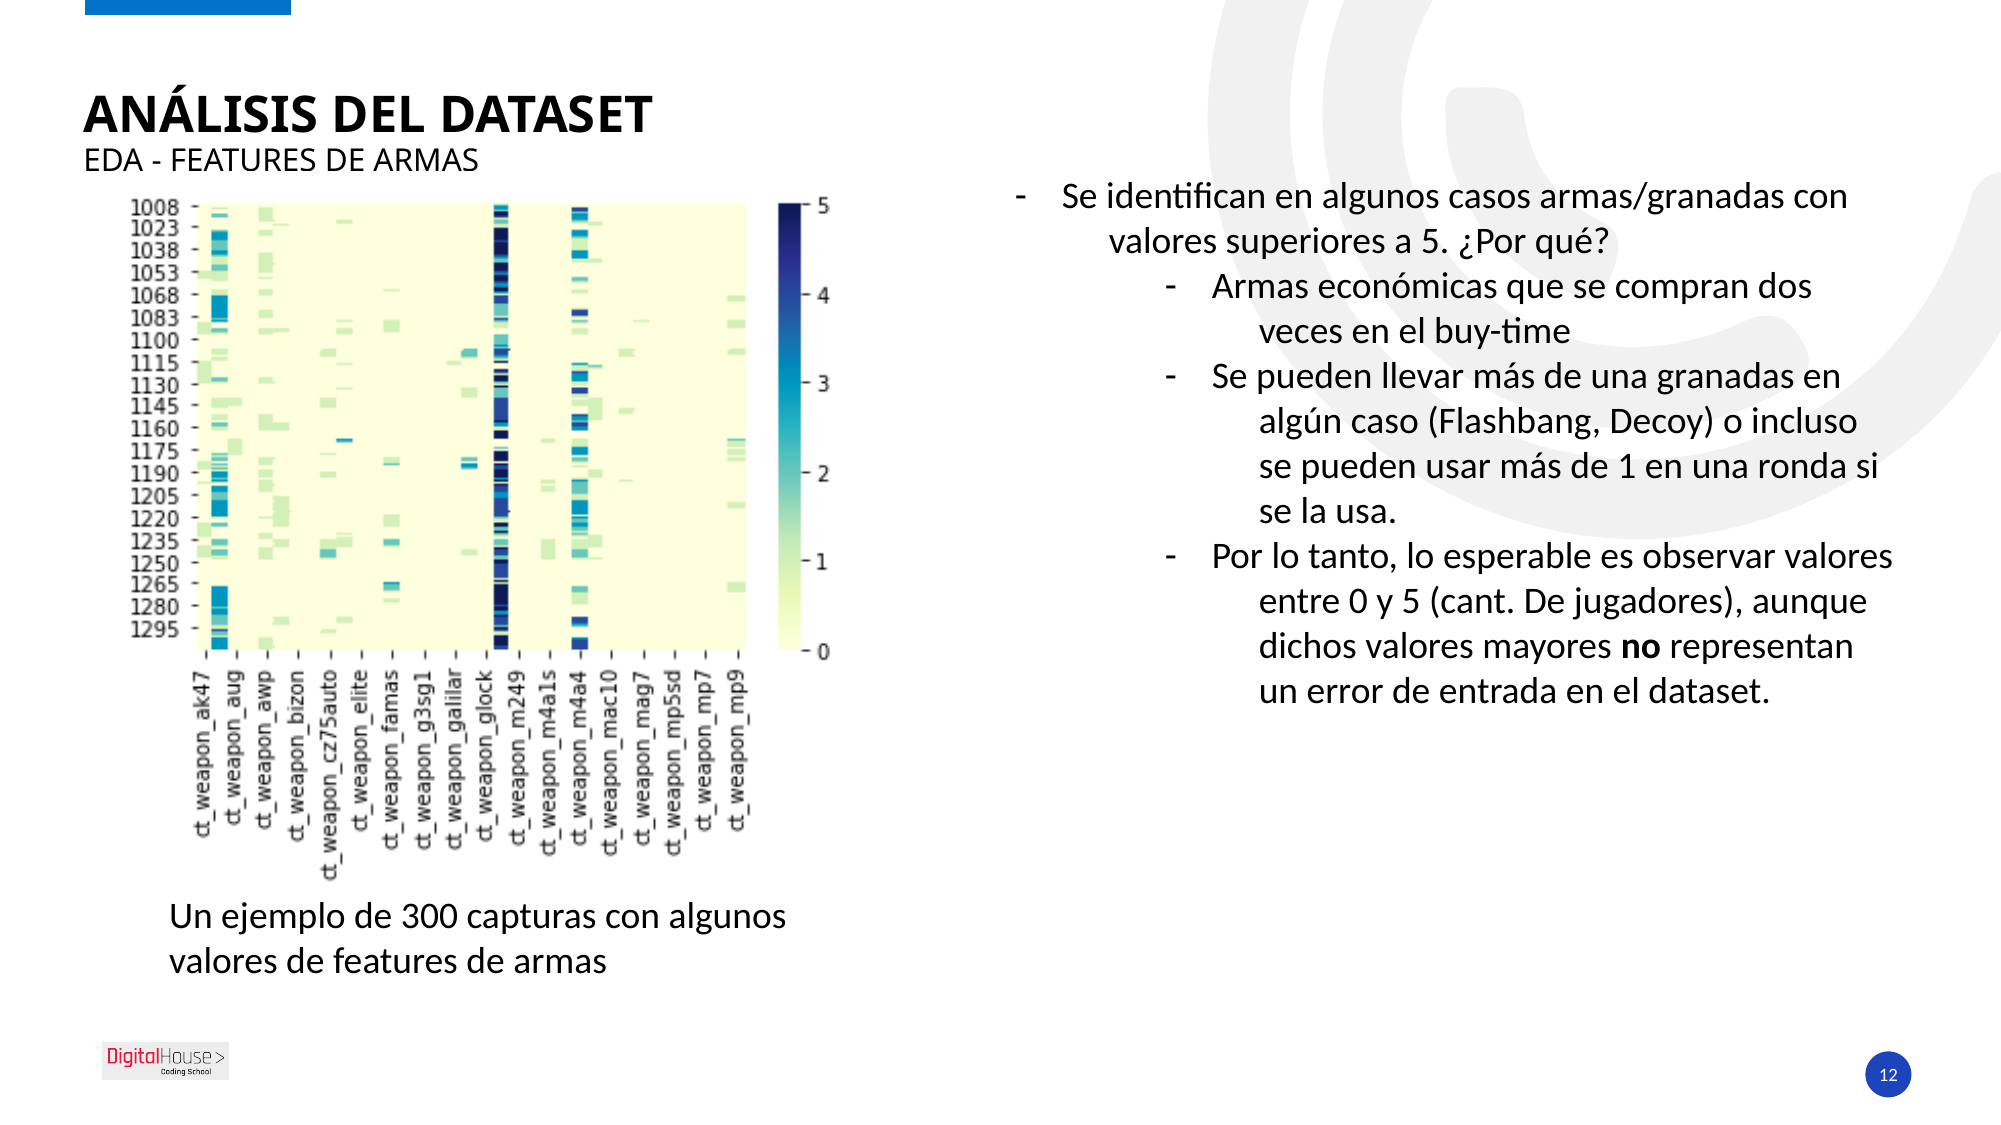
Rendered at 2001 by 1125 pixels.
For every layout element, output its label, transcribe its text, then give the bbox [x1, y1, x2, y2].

text_box Se identifican en algunos casos armas/granadas con valores superiores a 5. ¿Por qué? Armas económicas que se compran dos veces en el buy-time Se pueden llevar más de una granadas en algún caso (Flashbang, Decoy) o incluso se pueden usar más de 1 en una ronda si se la usa. Por lo tanto, lo esperable es observar valores entre 0 y 5 (cant. De jugadores), aunque dichos valores mayores no representan un error de entrada en el dataset. [999, 163, 1913, 679]
picture [83, 171, 916, 906]
text_box Un ejemplo de 300 capturas con algunos valores de features de armas [154, 883, 845, 990]
title ANÁLISIS DEL DATASET eda - features DE ARMAS [83, 87, 1913, 239]
text_box [1864, 1059, 1913, 1090]
